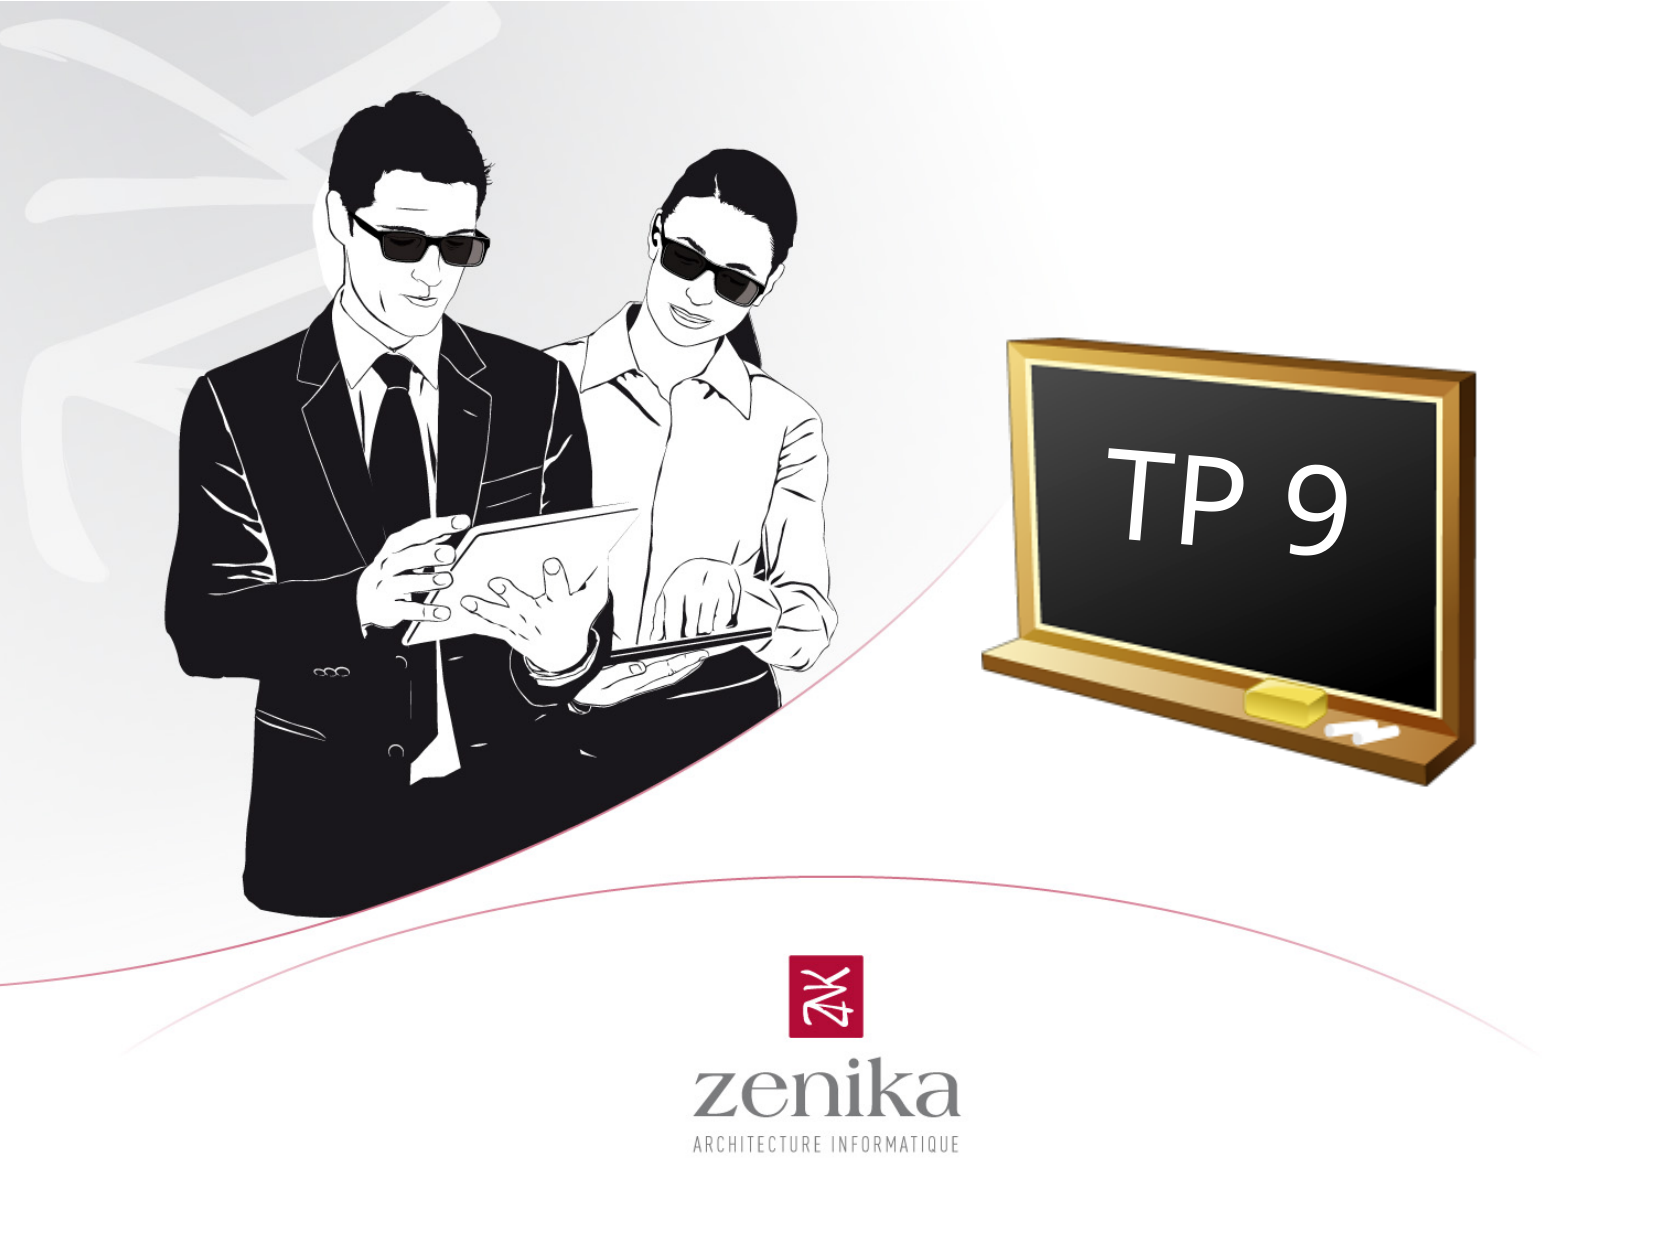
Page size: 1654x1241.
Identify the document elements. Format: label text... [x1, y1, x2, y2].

subtitle [885, 590, 1571, 875]
picture [0, 1, 1652, 1241]
text_box TP 9 [1081, 395, 1391, 610]
